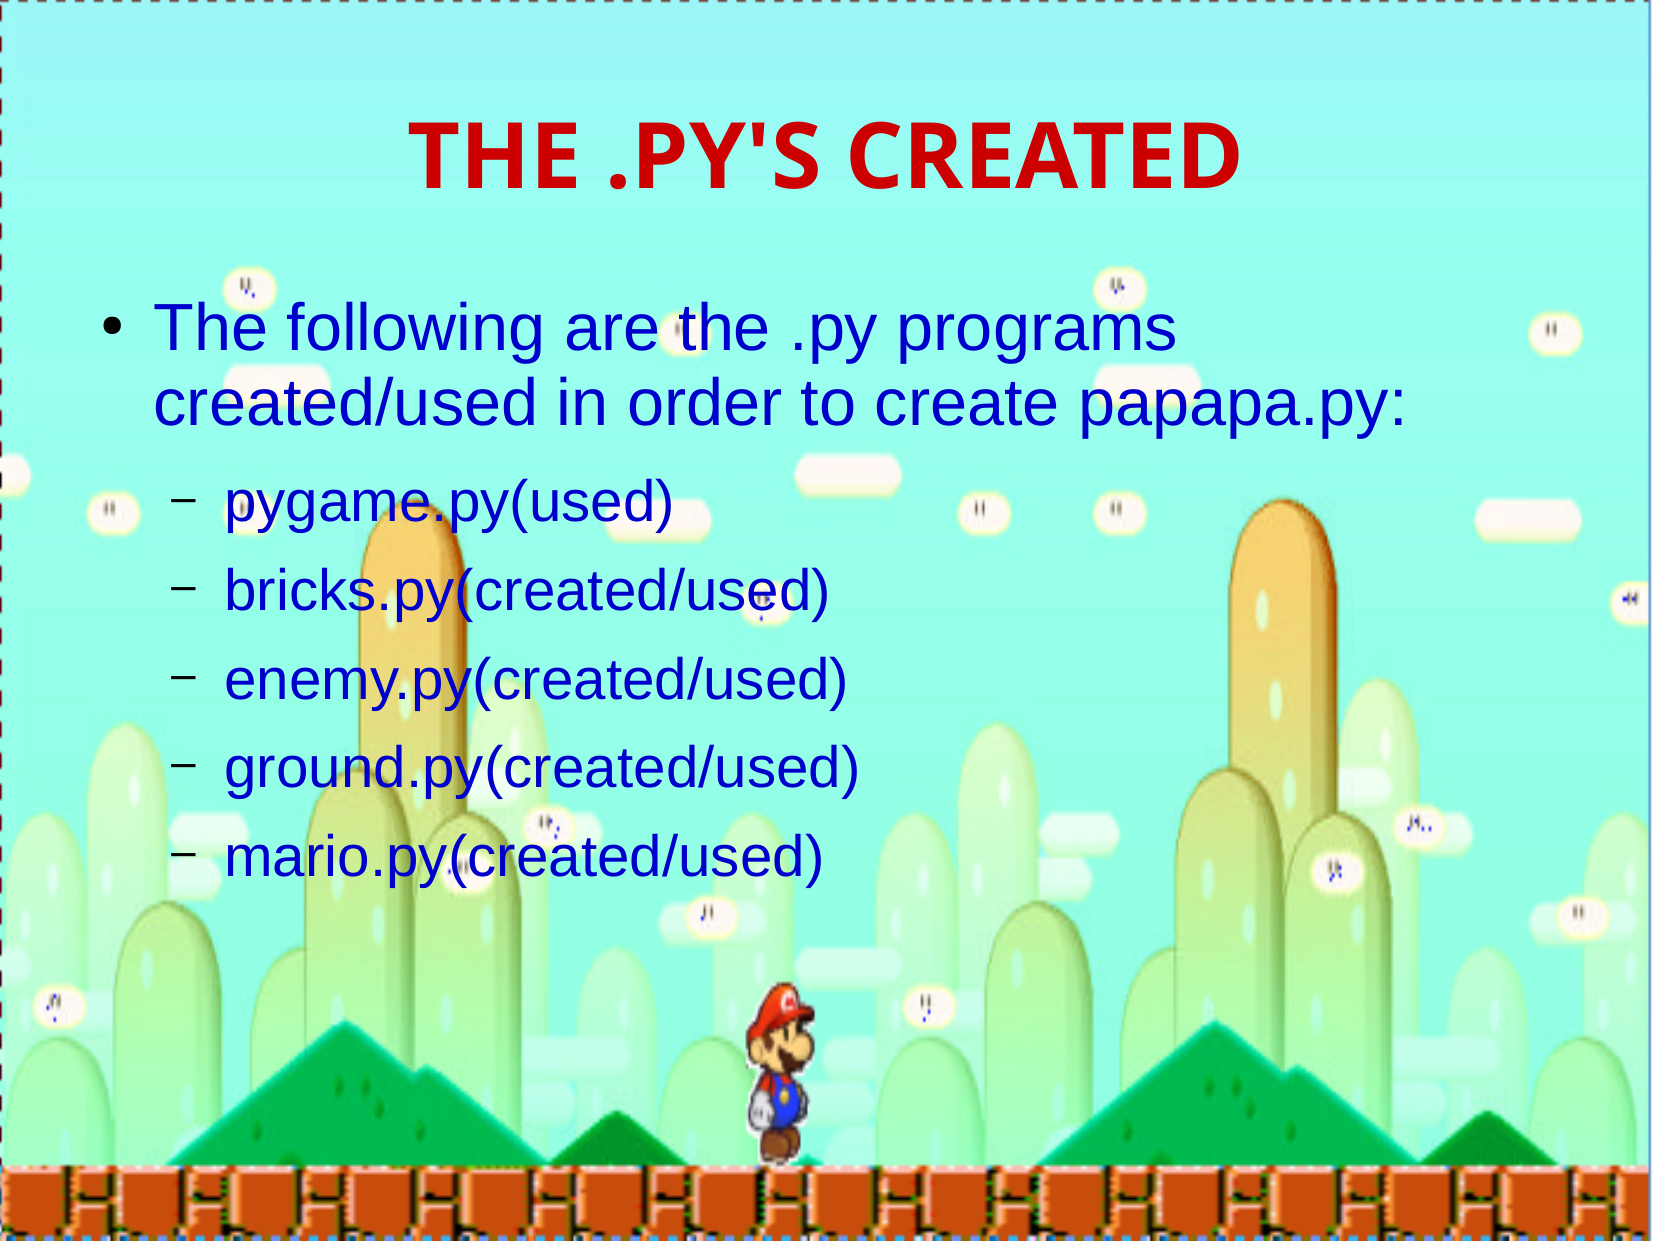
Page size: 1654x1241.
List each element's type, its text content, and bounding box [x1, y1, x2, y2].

title THE .PY'S CREATED [82, 49, 1571, 257]
picture [0, 0, 1654, 1241]
list The following are the .py programs created/used in order to create papapa.py: pygame.py(used) bricks.py(created/used) enemy.py(created/used) ground.py(created/used) mario.py(created/used) [82, 290, 1571, 1010]
